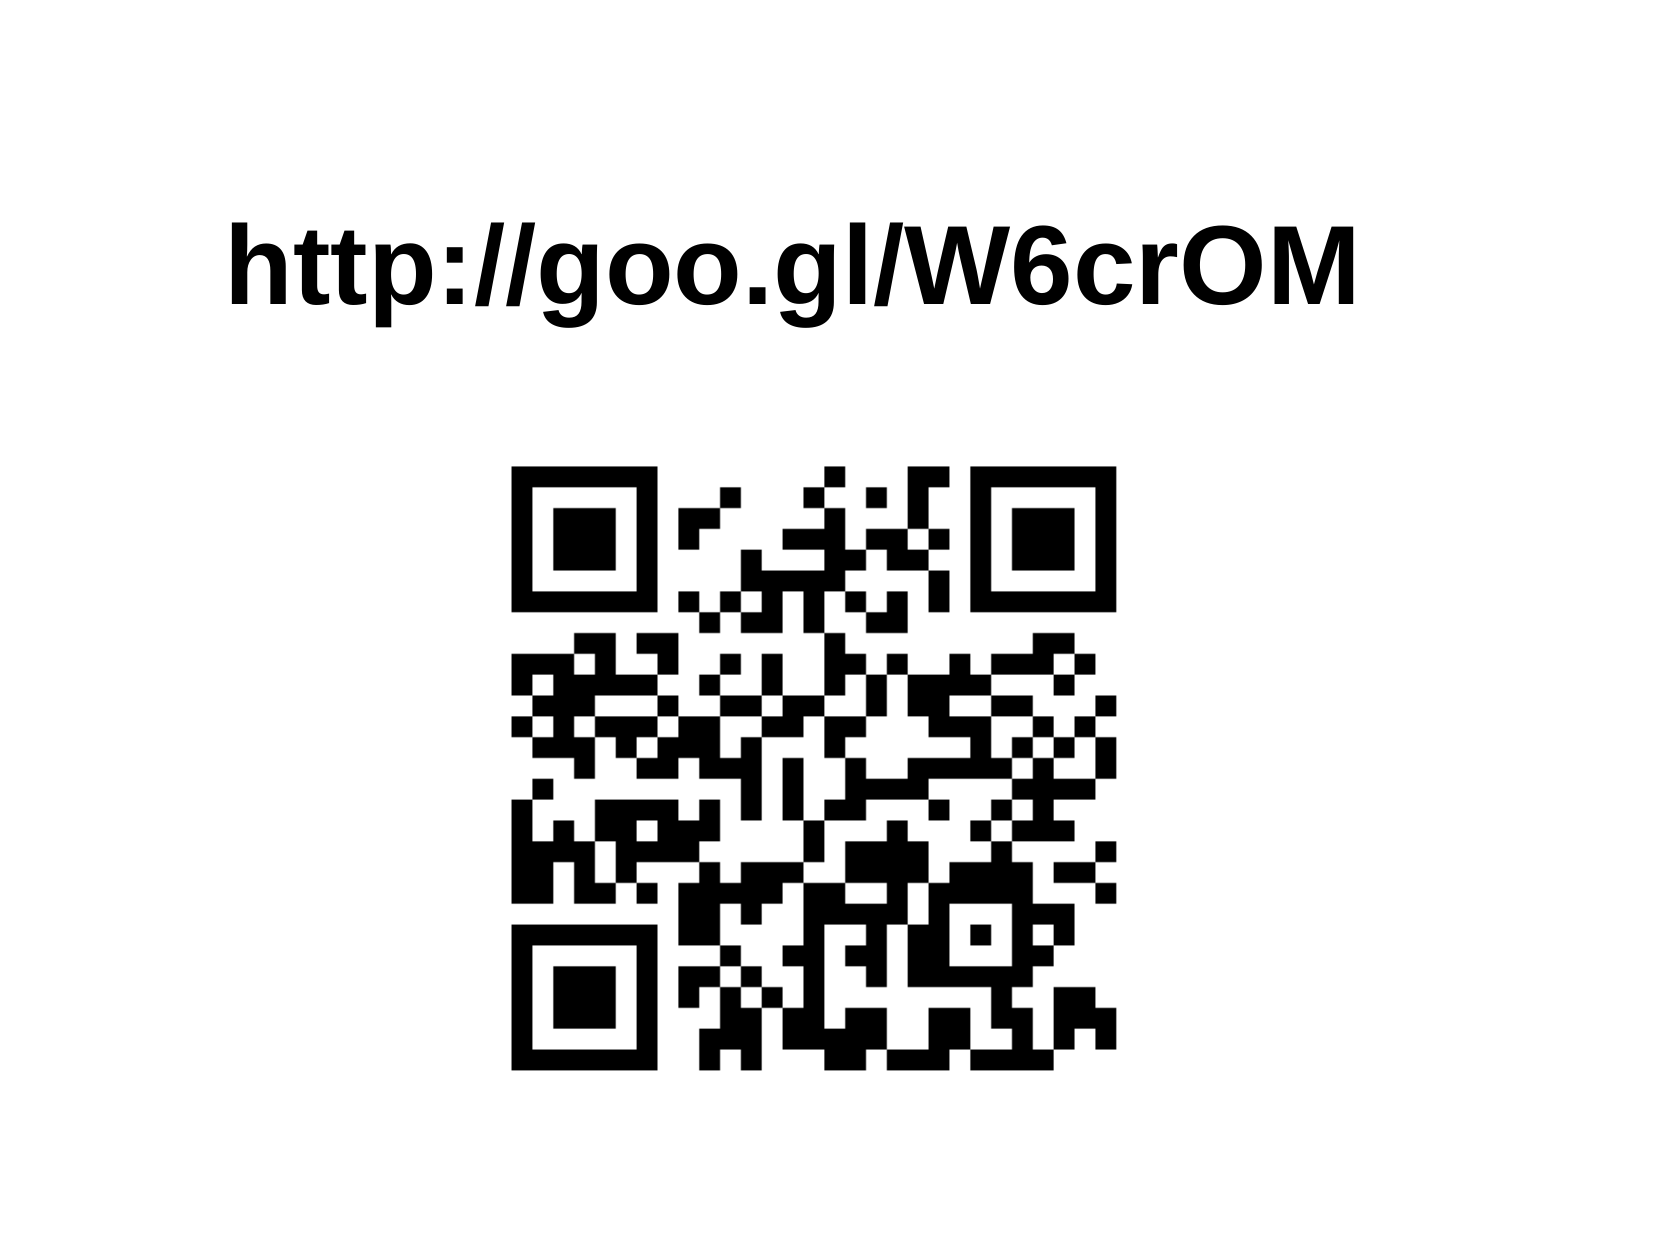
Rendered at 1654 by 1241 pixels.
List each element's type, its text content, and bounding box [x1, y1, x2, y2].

text_box http://goo.gl/W6crOM [210, 195, 1456, 336]
picture [414, 369, 1216, 1171]
